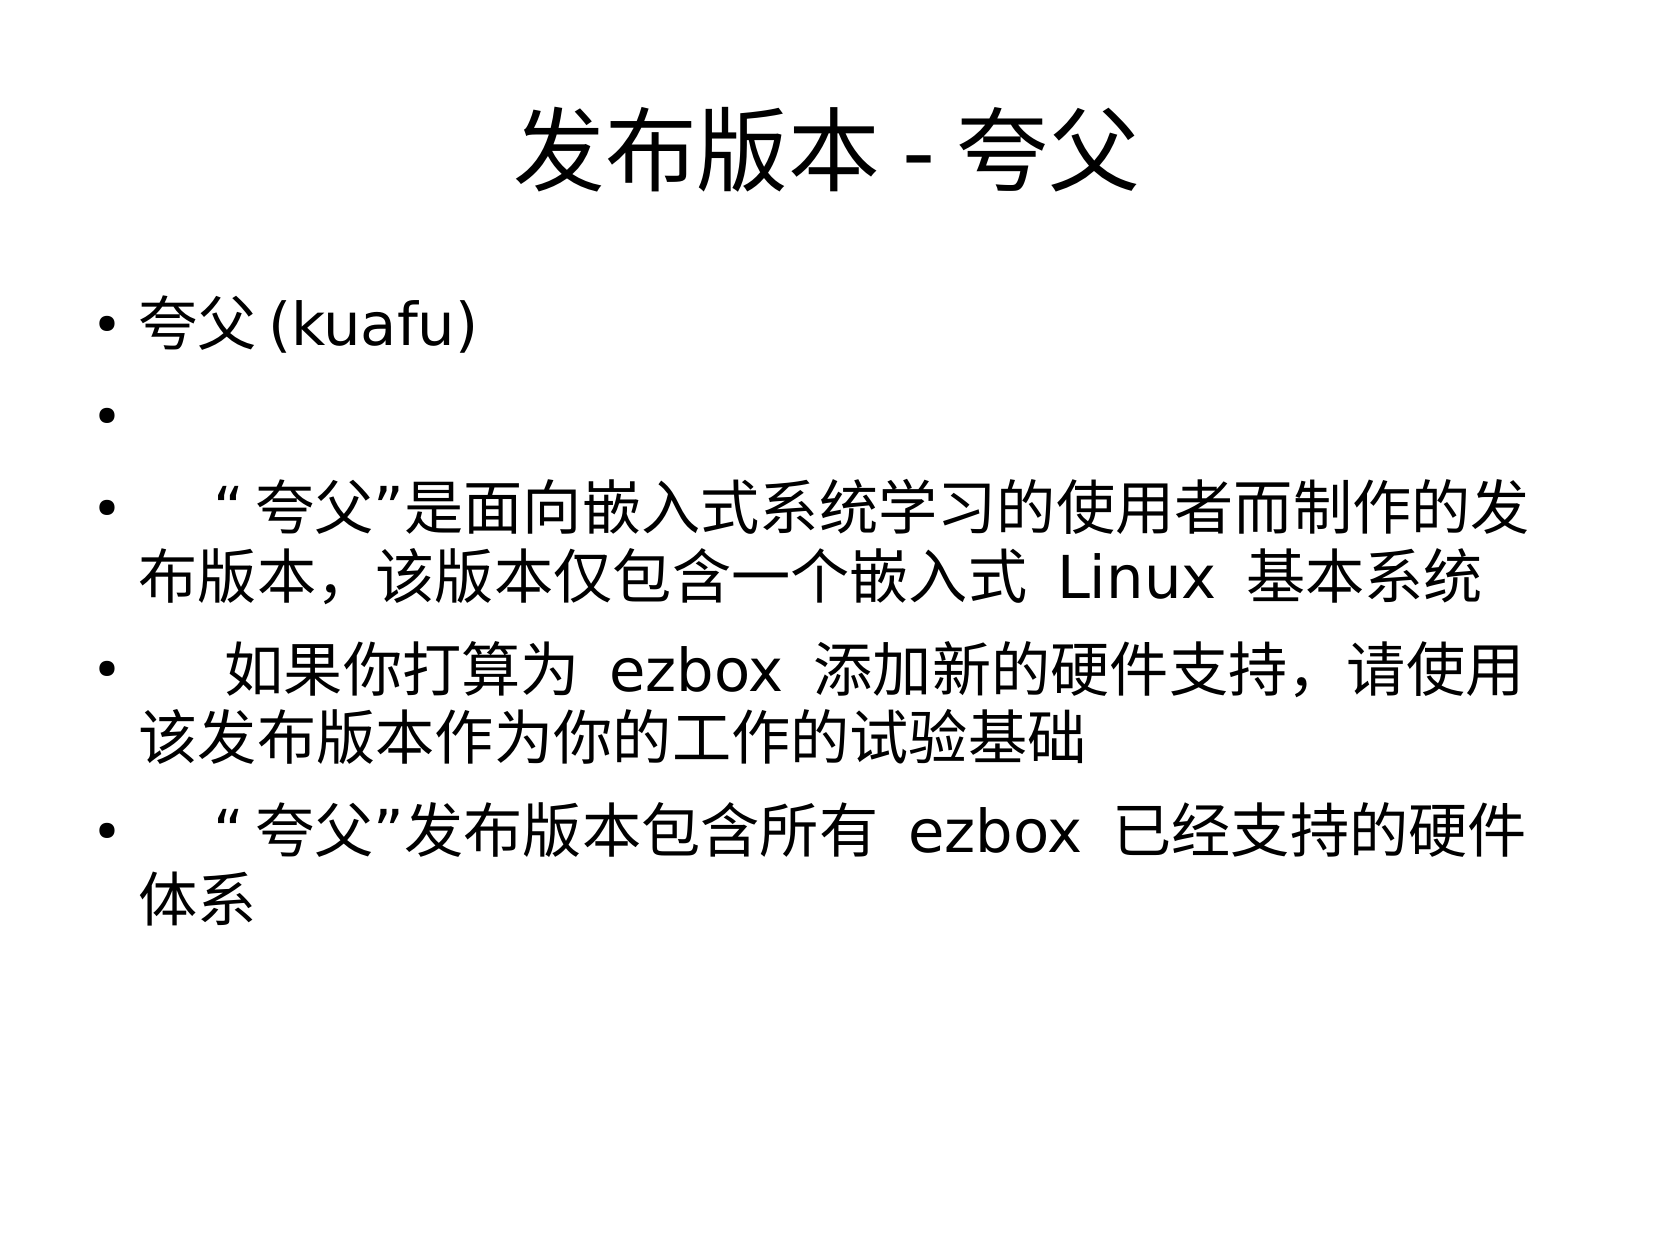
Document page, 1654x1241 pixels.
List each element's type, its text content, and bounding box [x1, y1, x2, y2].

title 发布版本-夸父 [82, 49, 1571, 257]
list 夸父(kuafu) “夸父”是面向嵌入式系统学习的使用者而制作的发布版本，该版本仅包含一个嵌入式 Linux 基本系统 如果你打算为 ezbox 添加新的硬件支持，请使用该发布版本作为你的工作的试验基础 “夸父”发布版本包含所有 ezbox 已经支持的硬件体系 [82, 290, 1538, 1010]
